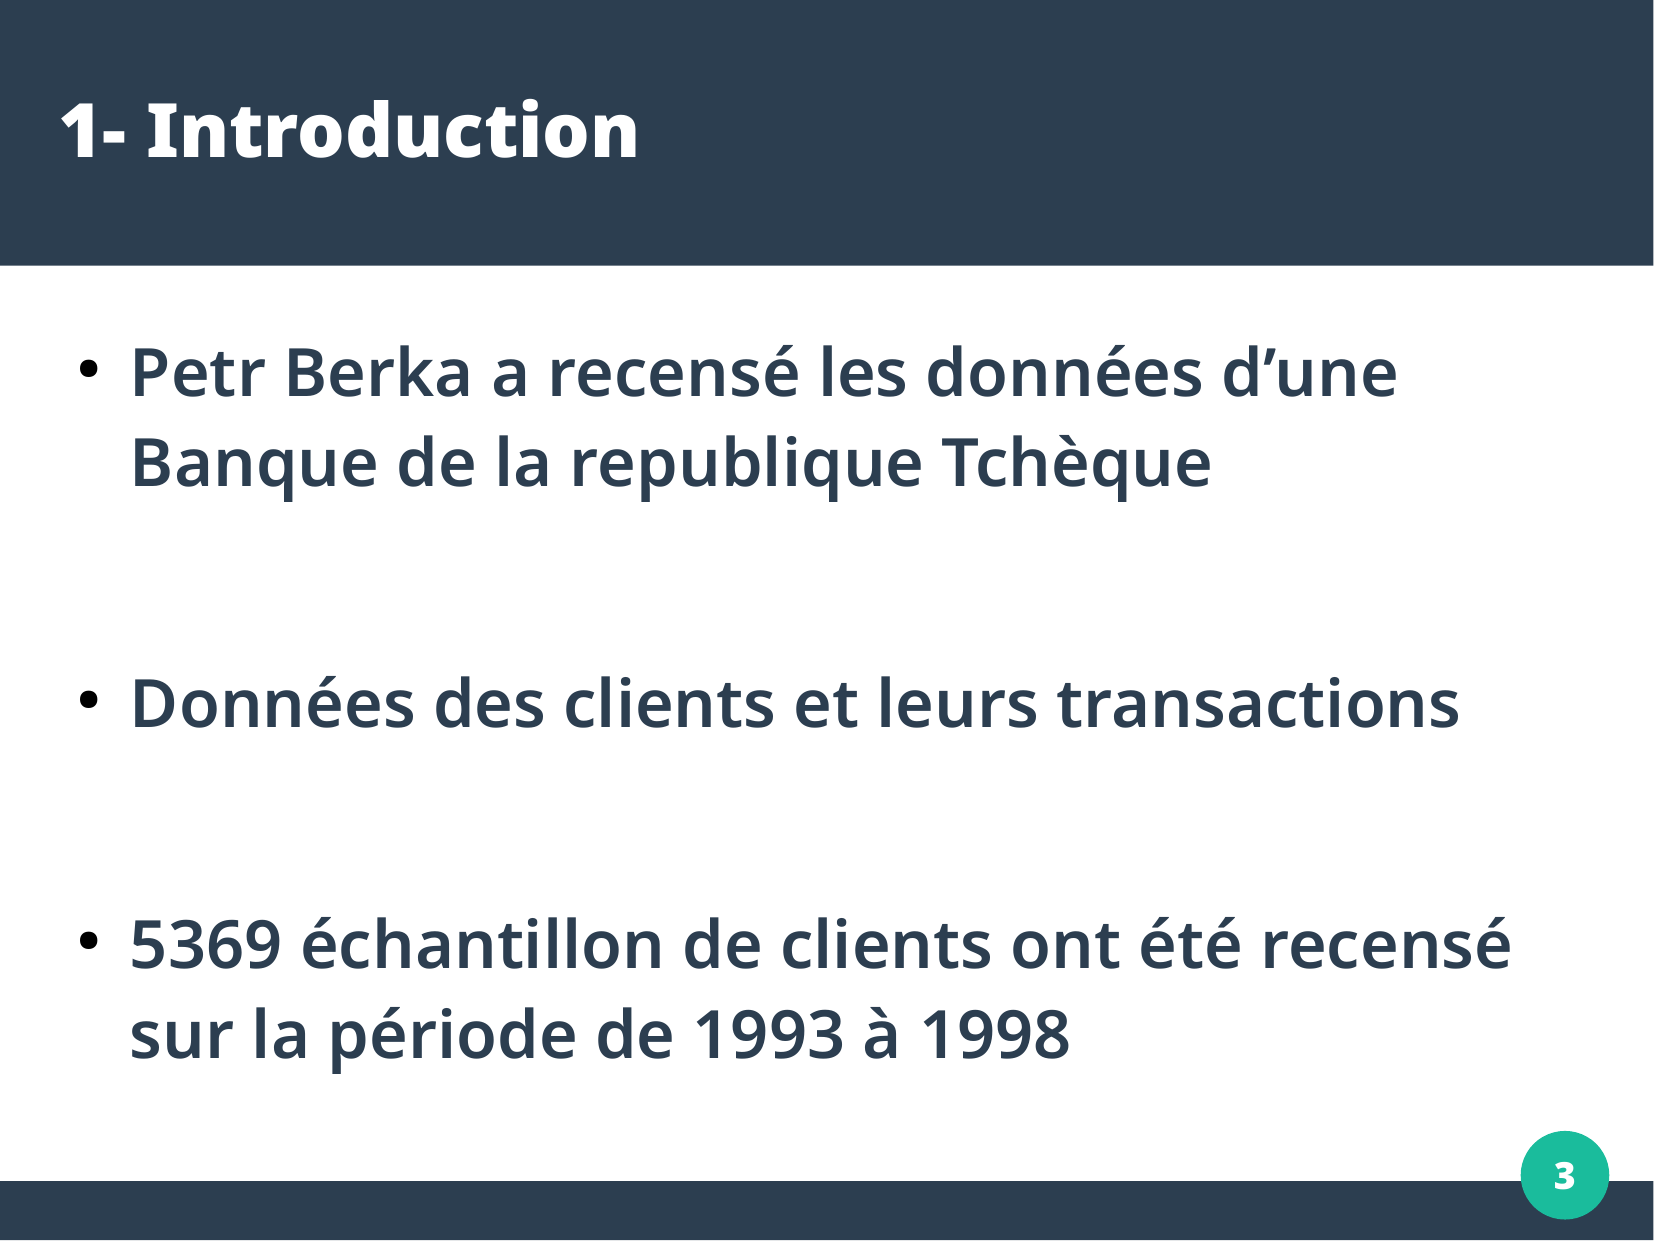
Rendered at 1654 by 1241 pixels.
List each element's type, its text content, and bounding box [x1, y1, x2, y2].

title 1- Introduction [59, 49, 1595, 207]
list Petr Berka a recensé les données d’une Banque de la republique Tchèque Données des clients et leurs transactions 5369 échantillon de clients ont été recensé sur la période de 1993 à 1998 [59, 324, 1595, 1152]
